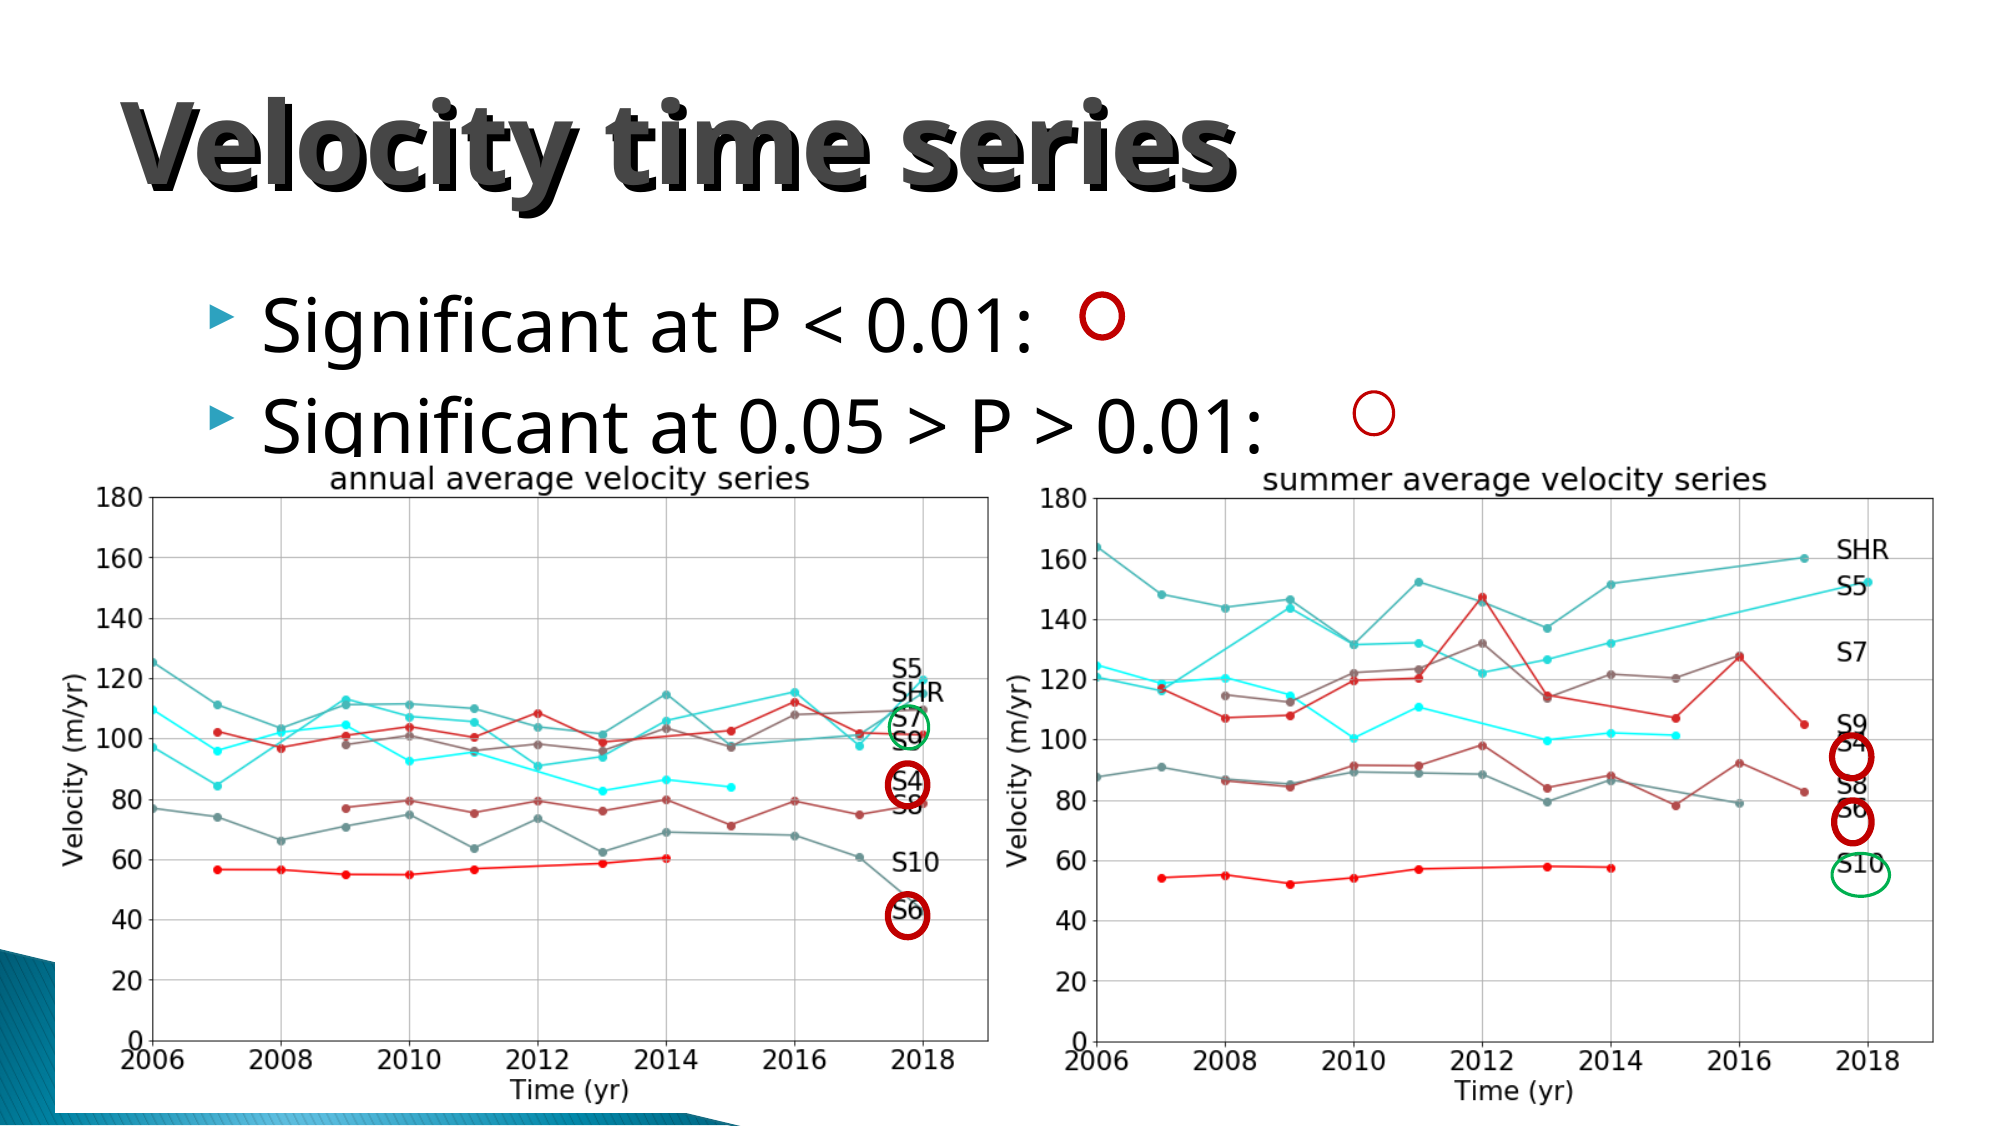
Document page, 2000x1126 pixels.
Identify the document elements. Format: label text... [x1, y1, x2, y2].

picture [55, 457, 1945, 1114]
title Velocity time series [99, 45, 1900, 233]
list Significant at P < 0.01: Significant at 0.05 > P > 0.01: [137, 267, 1863, 458]
